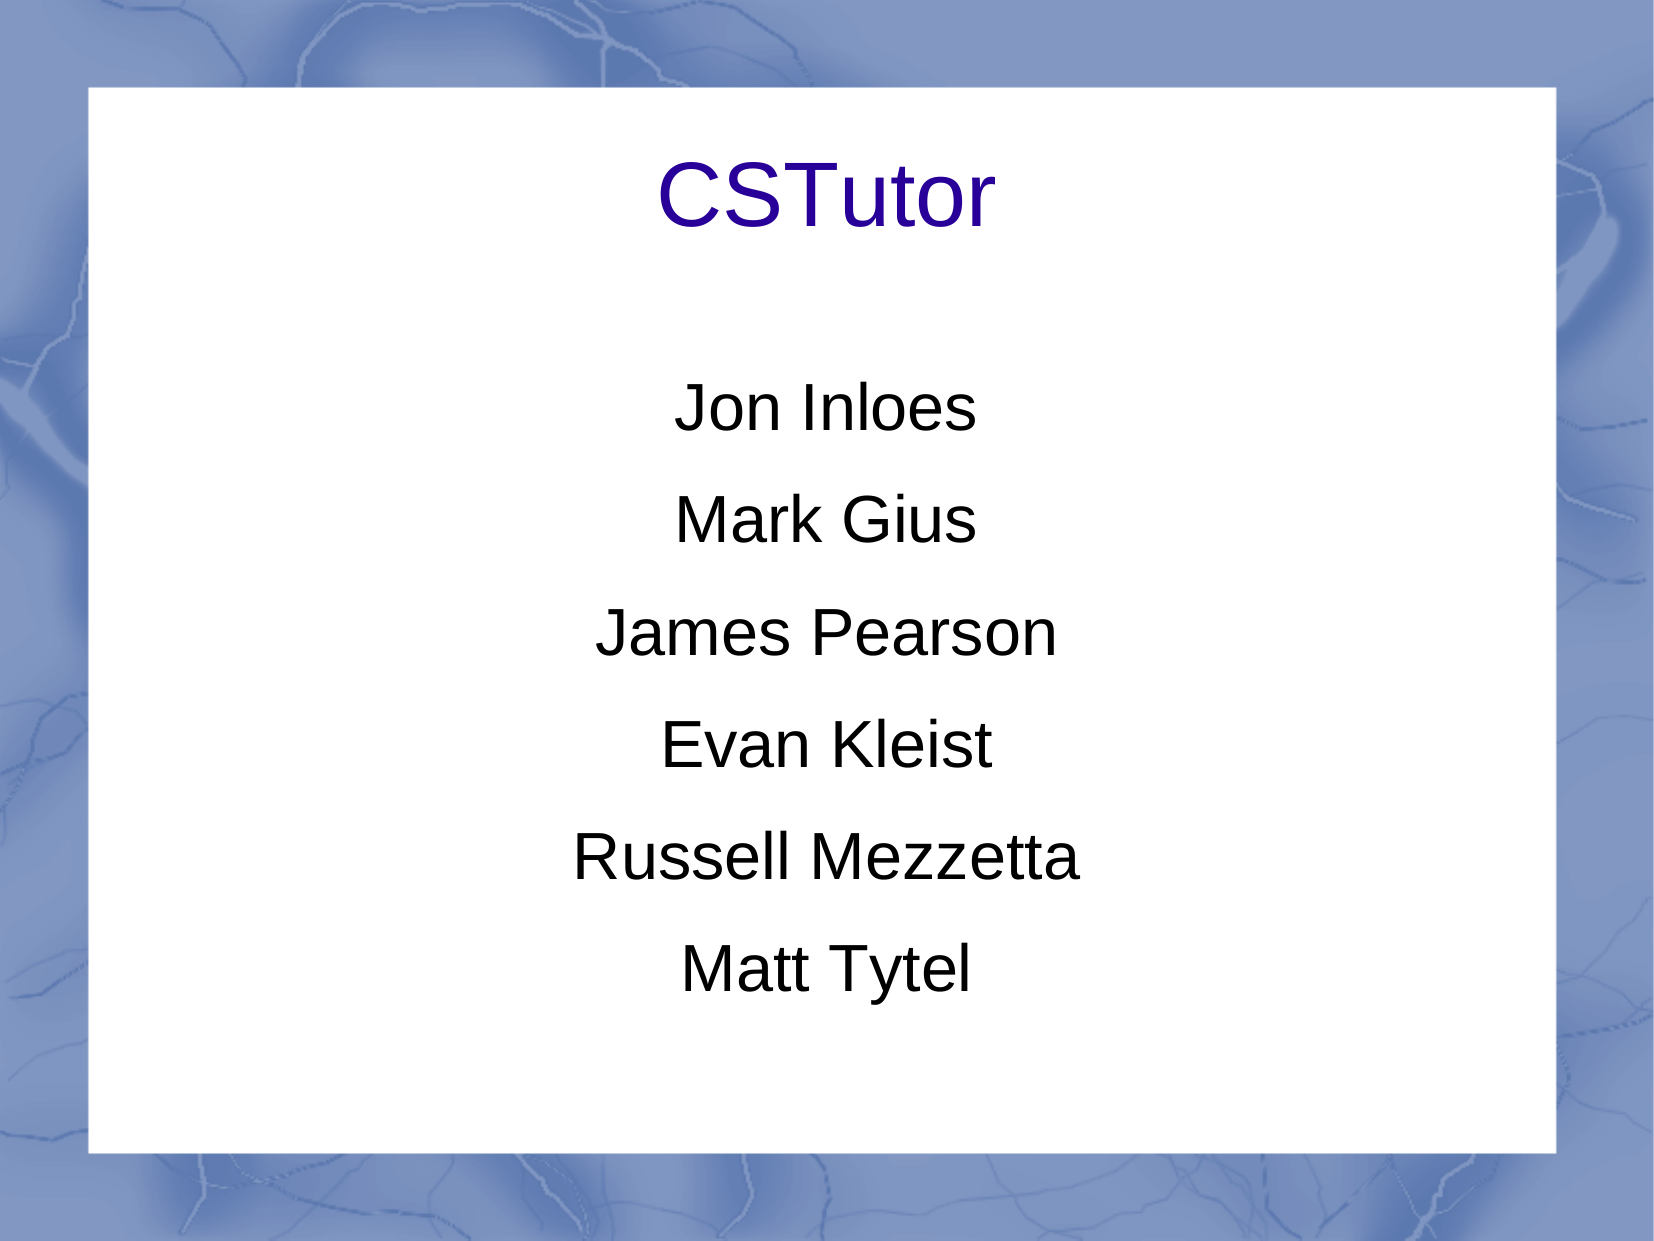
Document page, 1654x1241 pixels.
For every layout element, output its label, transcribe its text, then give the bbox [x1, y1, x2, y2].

title CSTutor [118, 90, 1536, 298]
picture [0, 0, 1654, 1241]
subtitle Jon Inloes Mark Gius James Pearson Evan Kleist Russell Mezzetta Matt Tytel [147, 333, 1506, 1137]
